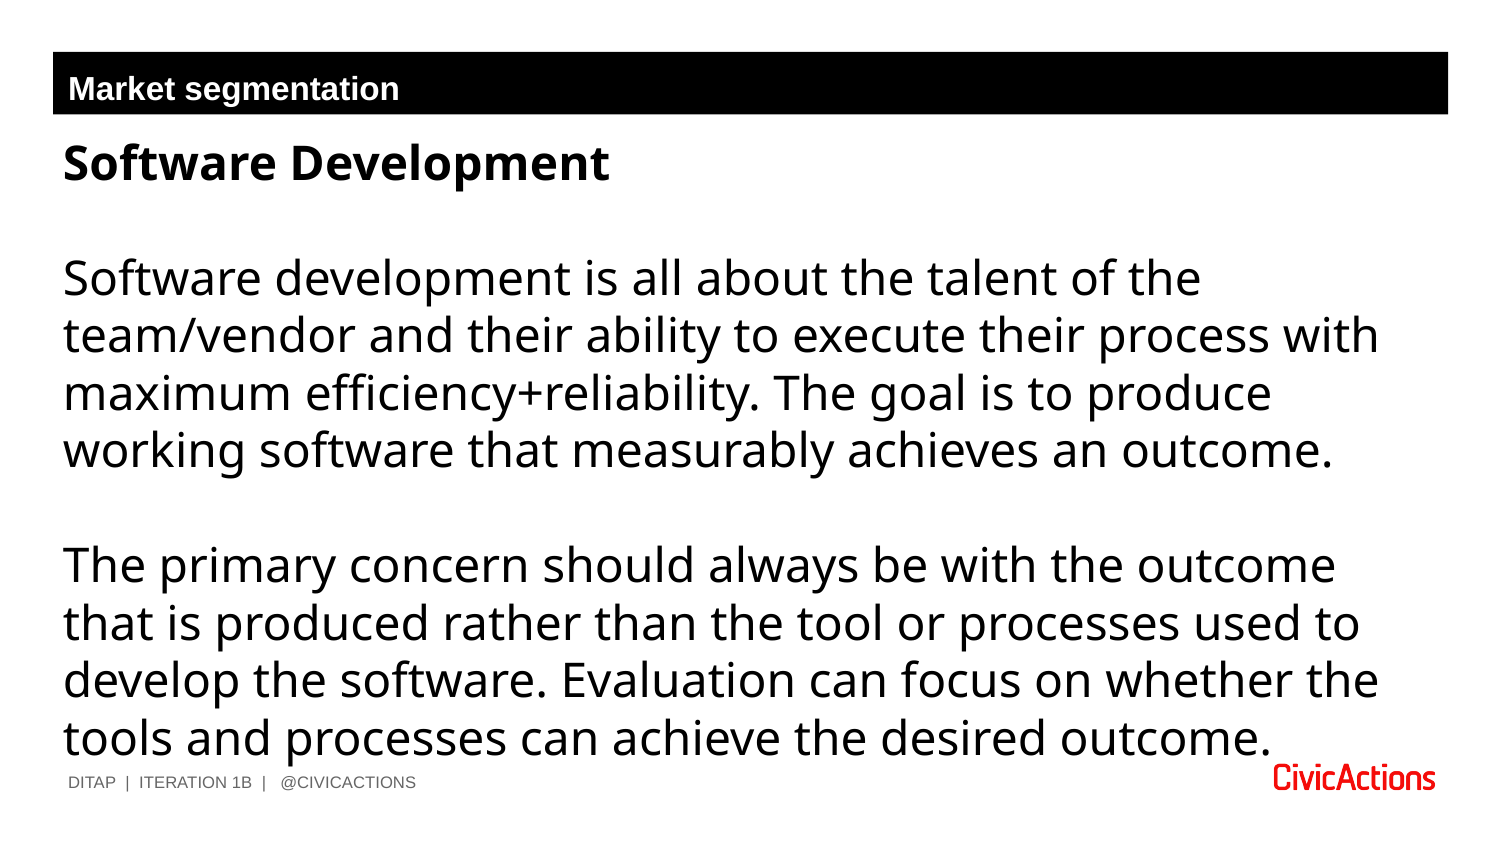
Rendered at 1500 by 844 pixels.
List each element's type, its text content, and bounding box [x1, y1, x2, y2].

text_box Market segmentation [53, 51, 1449, 115]
text_box Software Development Software development is all about the talent of the team/vendor and their ability to execute their process with maximum efficiency+reliability. The goal is to produce working software that measurably achieves an outcome. The primary concern should always be with the outcome that is produced rather than the tool or processes used to develop the software. Evaluation can focus on whether the tools and processes can achieve the desired outcome. [53, 122, 1449, 716]
picture [1271, 758, 1438, 795]
